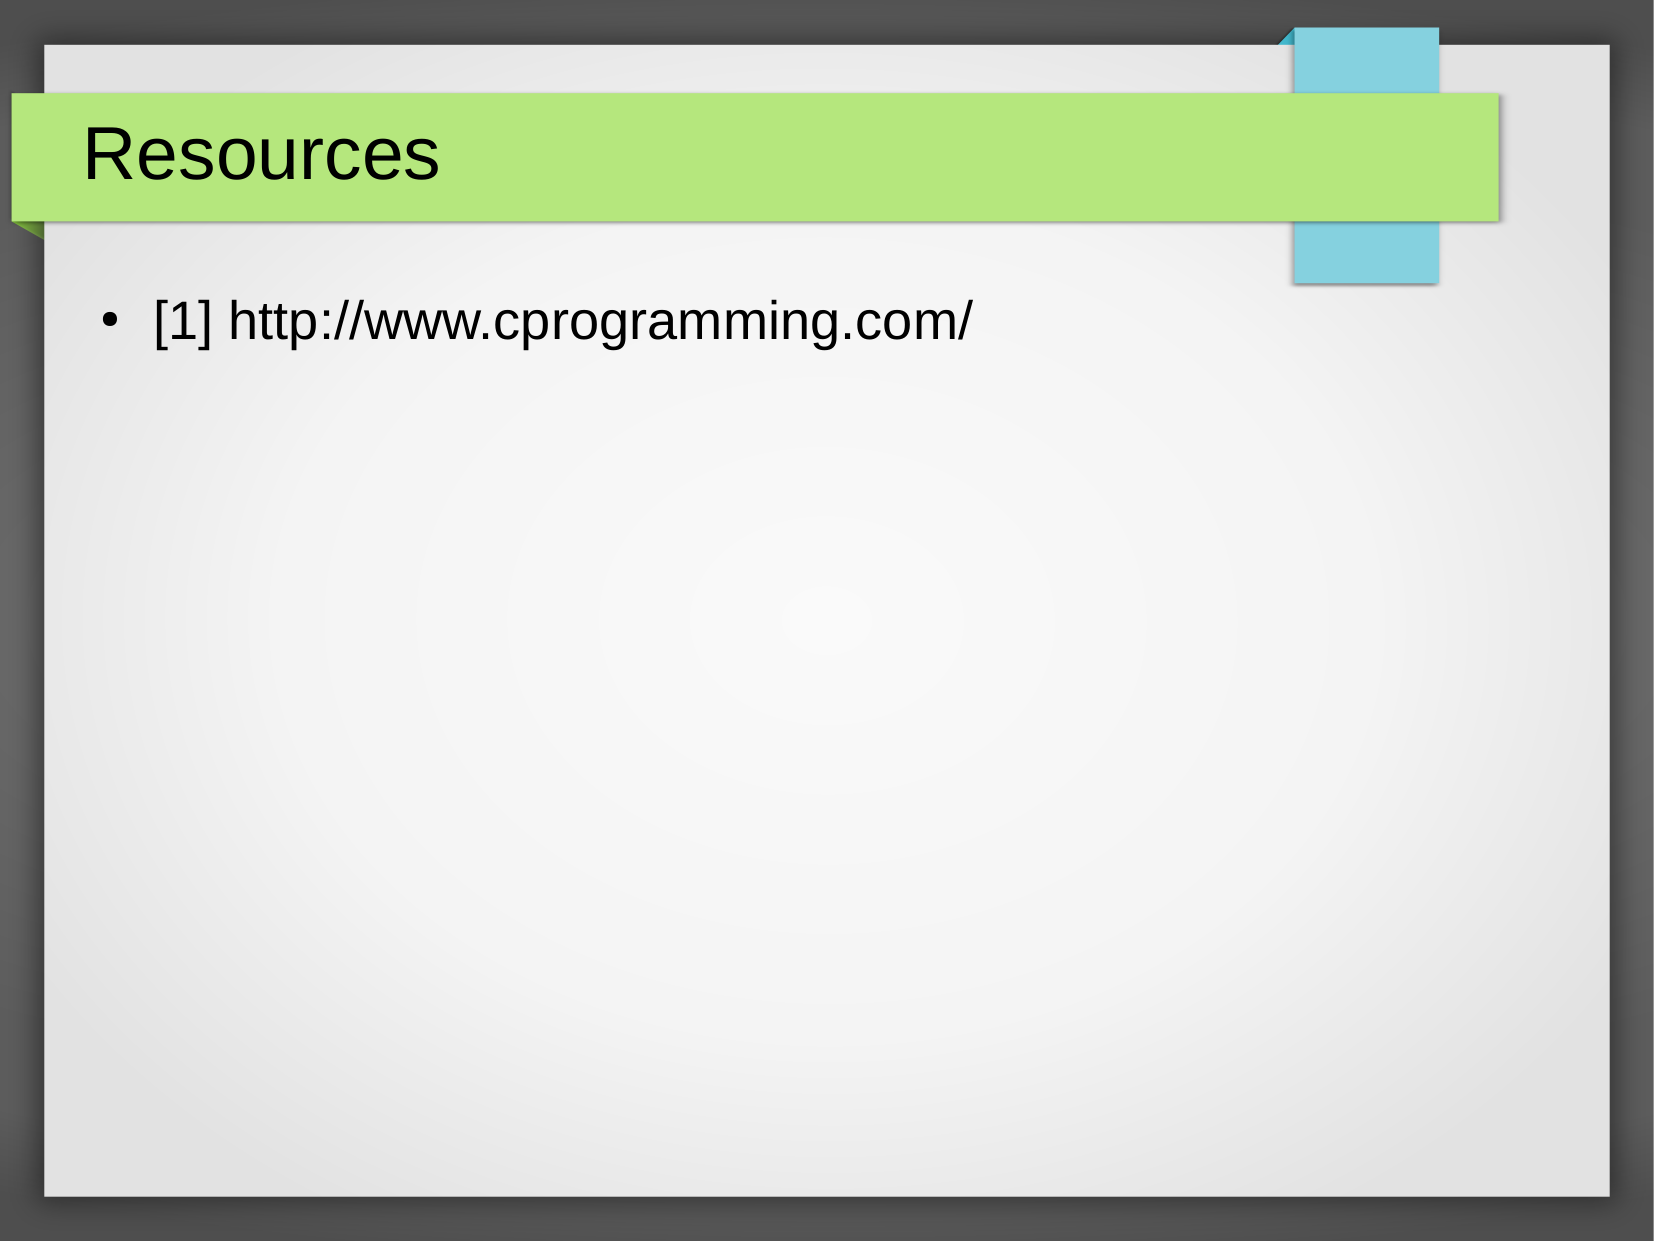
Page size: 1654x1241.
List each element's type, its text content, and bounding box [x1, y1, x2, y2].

picture [0, 0, 1654, 1241]
list [1] http://www.cprogramming.com/ [82, 290, 1571, 1010]
title Resources [82, 94, 1264, 213]
